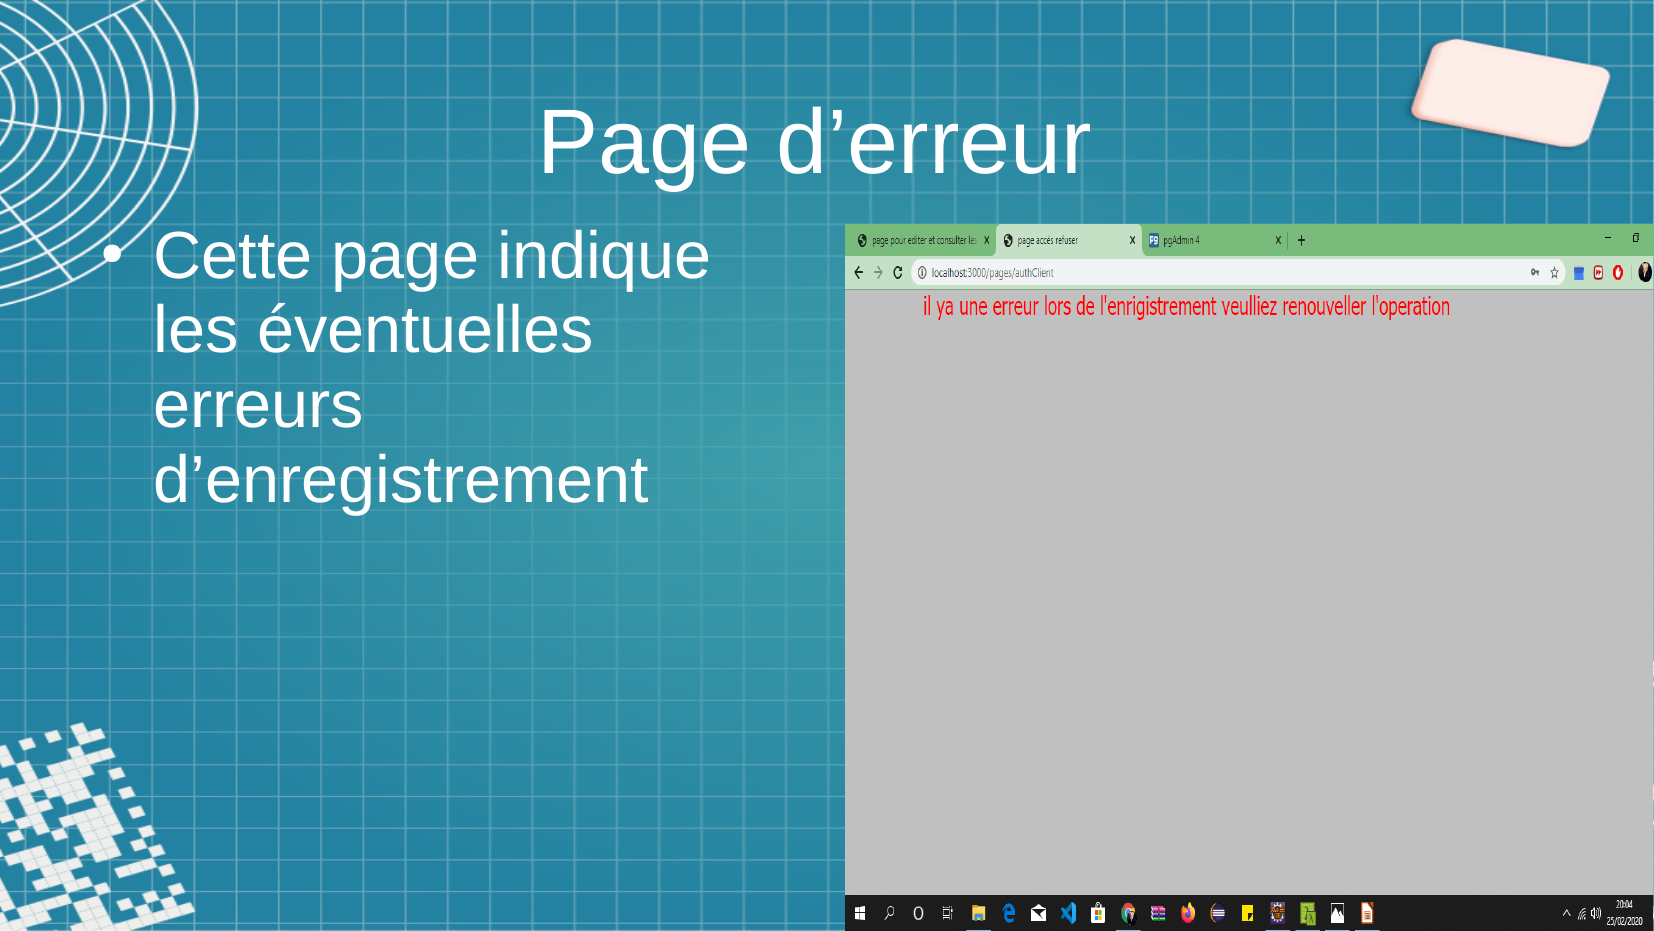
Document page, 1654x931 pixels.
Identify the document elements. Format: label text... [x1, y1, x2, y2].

list Cette page indique les éventuelles erreurs d’enregistrement [82, 217, 809, 758]
picture [0, 0, 1654, 931]
title Page d’erreur [70, 35, 1559, 249]
